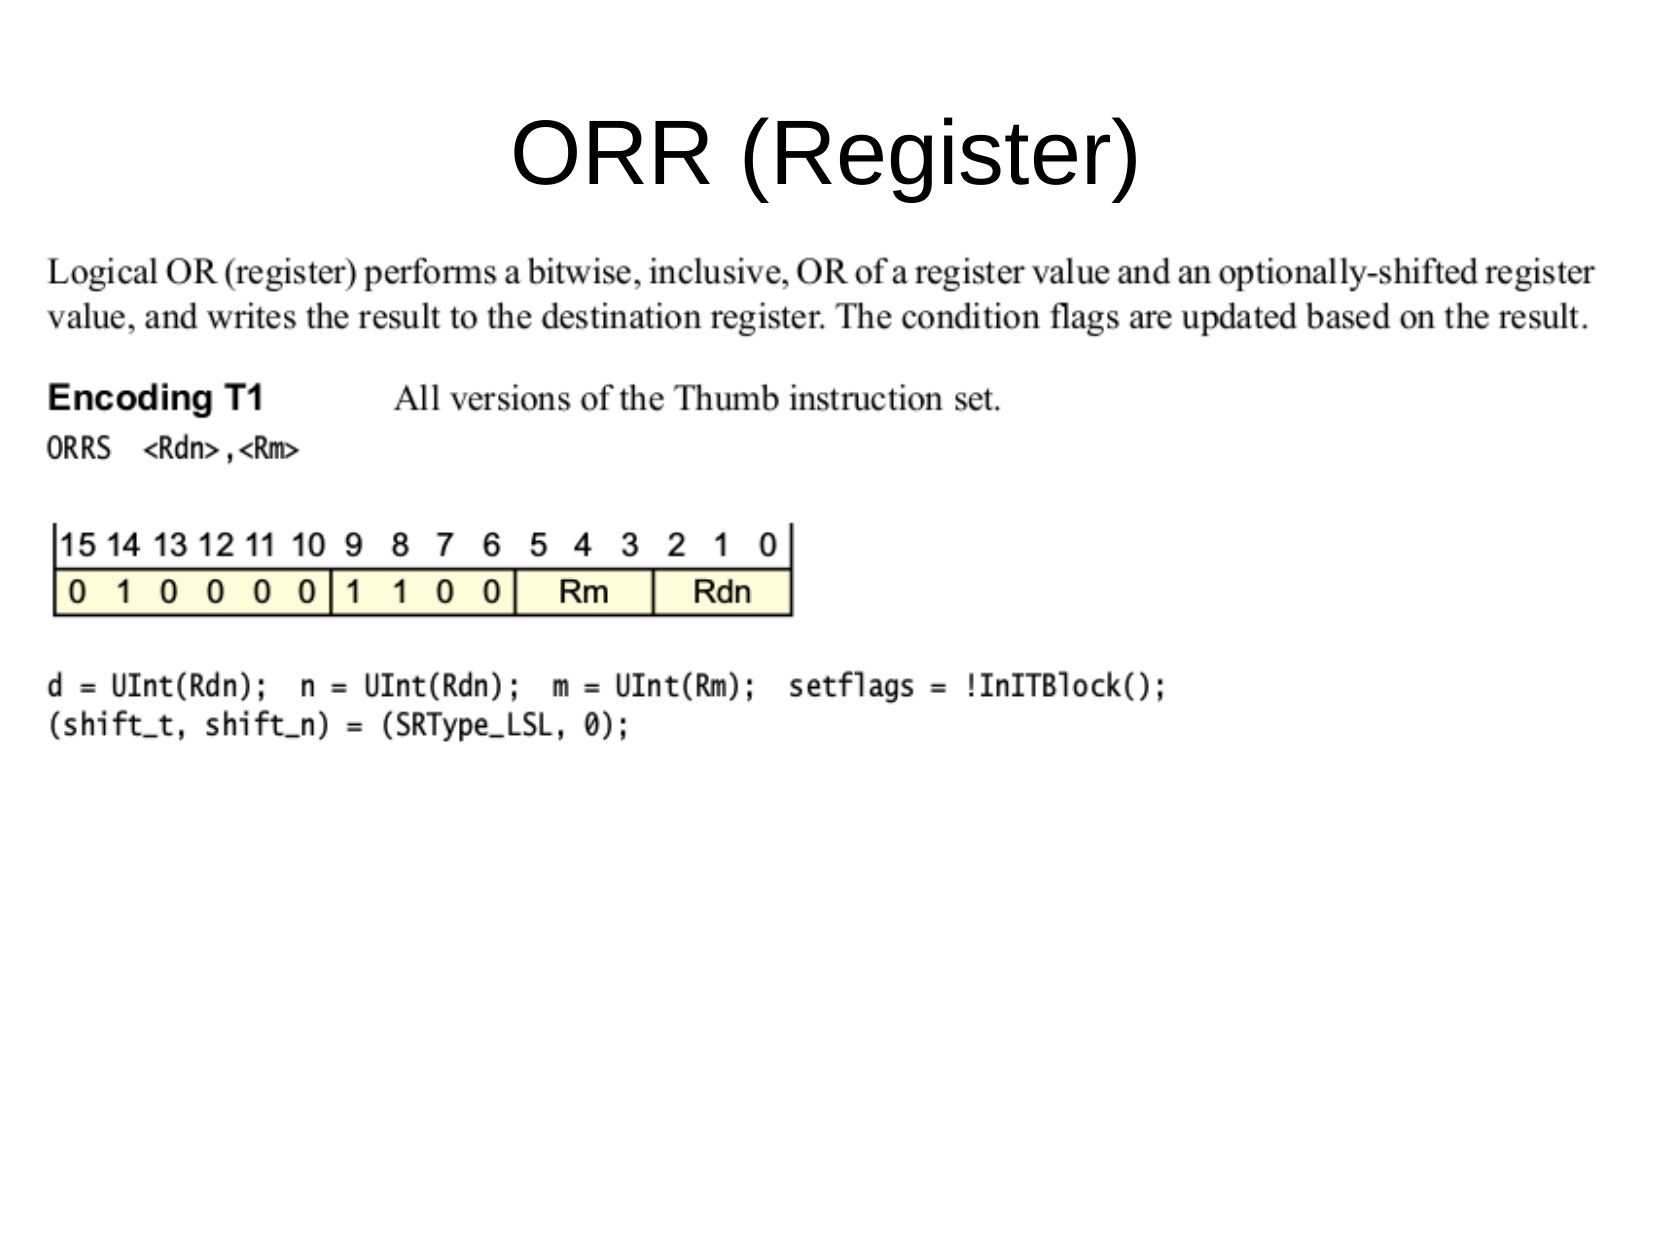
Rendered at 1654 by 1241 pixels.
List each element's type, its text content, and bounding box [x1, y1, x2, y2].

title ORR (Register) [82, 49, 1571, 239]
picture [30, 239, 1608, 766]
